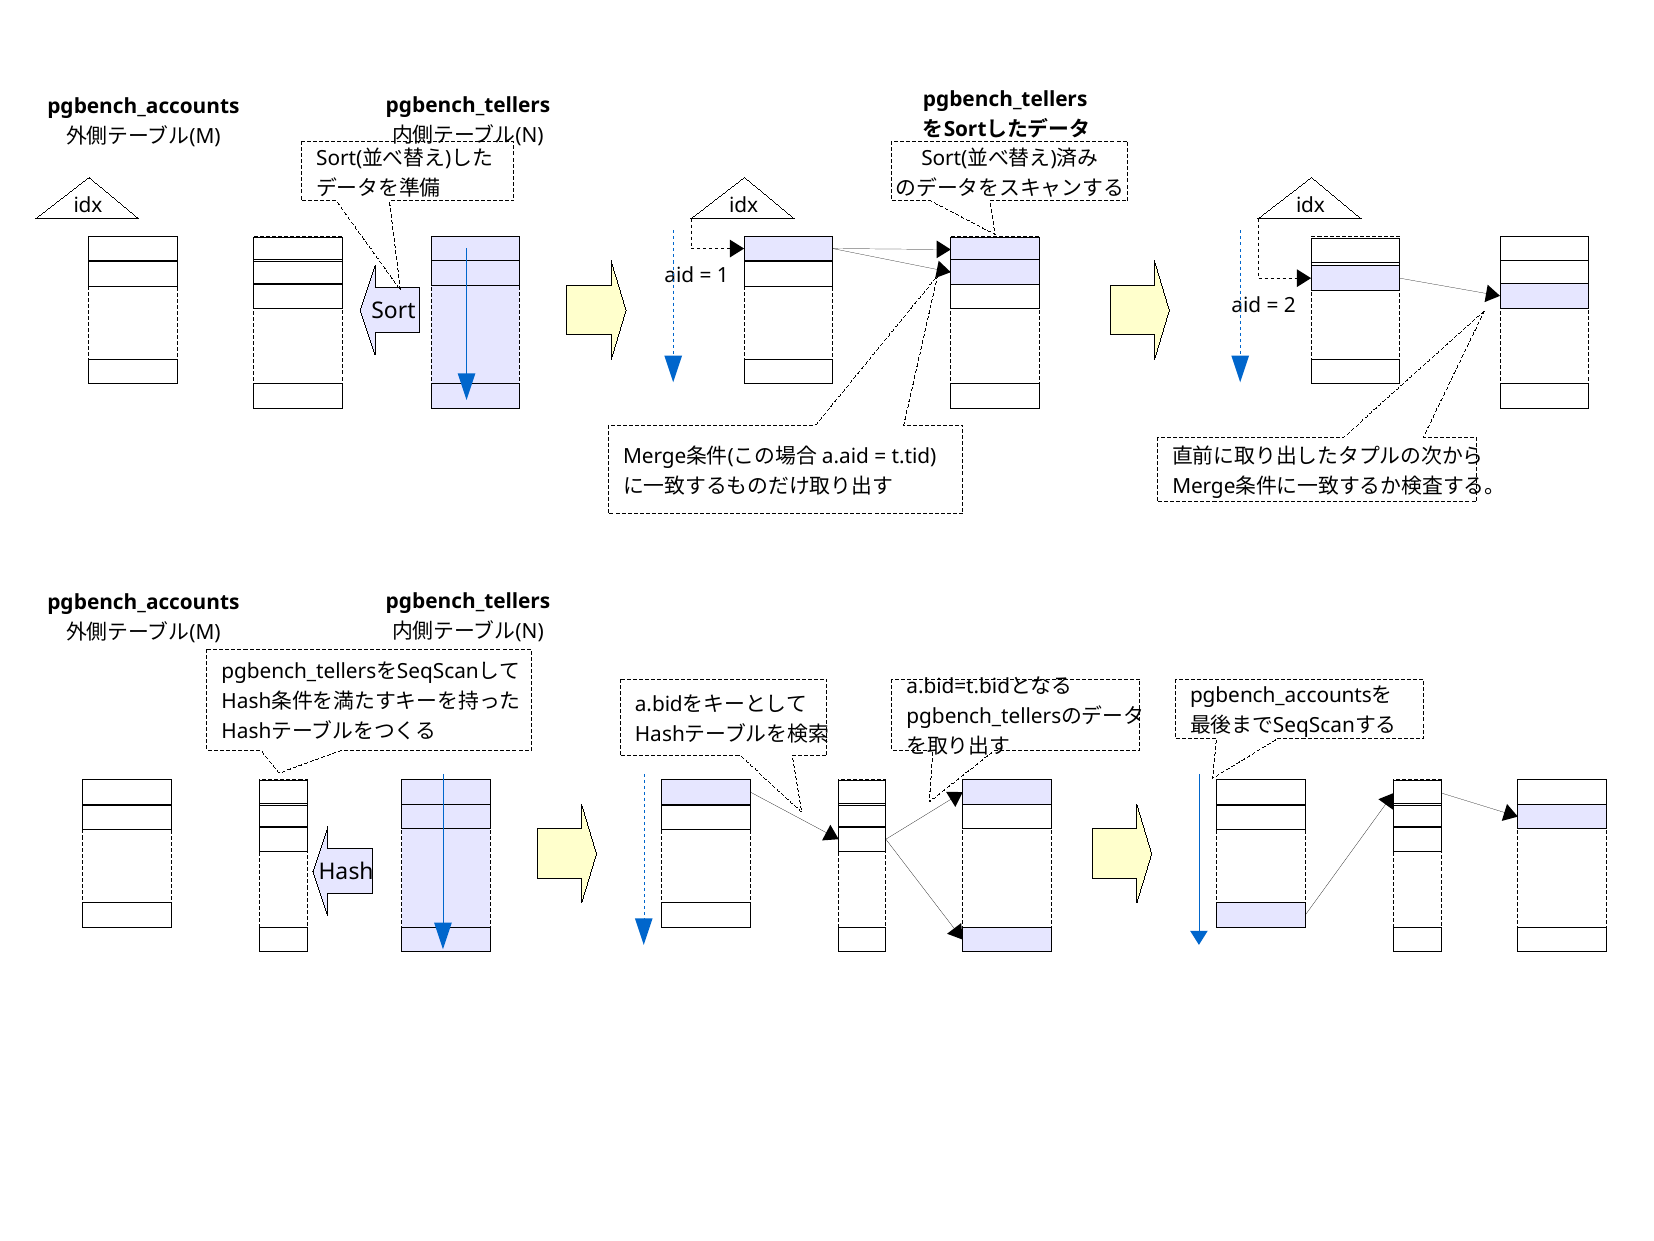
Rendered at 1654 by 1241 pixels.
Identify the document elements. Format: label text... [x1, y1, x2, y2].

text_box Sort(並べ替え)した データを準備 [301, 141, 514, 290]
text_box [1110, 260, 1170, 360]
text_box idx [690, 177, 795, 219]
text_box a.bidをキーとして Hashテーブルを検索 [620, 679, 827, 813]
text_box [1500, 283, 1589, 309]
text_box [661, 779, 751, 805]
text_box pgbench_accounts 外側テーブル(M) [32, 84, 255, 160]
text_box 直前に取り出したタプルの次から Merge条件に一致するか検査する。 [1157, 309, 1485, 502]
text_box Merge条件(この場合 a.aid = t.tid) に一致するものだけ取り出す [608, 275, 963, 514]
text_box pgbench_tellers をSortしたデータ [908, 77, 1121, 141]
text_box aid = 2 [1216, 282, 1318, 326]
text_box [401, 779, 491, 952]
text_box Hash [312, 826, 373, 916]
text_box [1311, 265, 1400, 291]
text_box [1092, 804, 1152, 903]
text_box Sort [360, 265, 420, 355]
text_box pgbench_accountsを 最後までSeqScanする [1175, 679, 1424, 779]
text_box [1517, 804, 1607, 829]
text_box a.bid=t.bidとなる pgbench_tellersのデータ を取り出す [891, 679, 1140, 802]
text_box pgbench_tellersをSeqScanして Hash条件を満たすキーを持った Hashテーブルをつくる [206, 649, 532, 773]
text_box [431, 236, 520, 409]
text_box pgbench_tellers 内側テーブル(N) [370, 83, 581, 155]
text_box [950, 237, 1040, 285]
text_box [744, 236, 833, 261]
text_box [962, 779, 1052, 804]
text_box pgbench_tellers 内側テーブル(N) [370, 579, 581, 651]
text_box Sort(並べ替え)済み のデータをスキャンする [891, 141, 1128, 235]
text_box aid = 1 [649, 252, 752, 296]
text_box idx [1257, 177, 1362, 219]
text_box idx [35, 177, 139, 219]
text_box pgbench_accounts 外側テーブル(M) [32, 580, 255, 656]
text_box [537, 804, 597, 903]
text_box [962, 927, 1052, 952]
text_box [1216, 902, 1306, 928]
text_box [566, 260, 627, 360]
